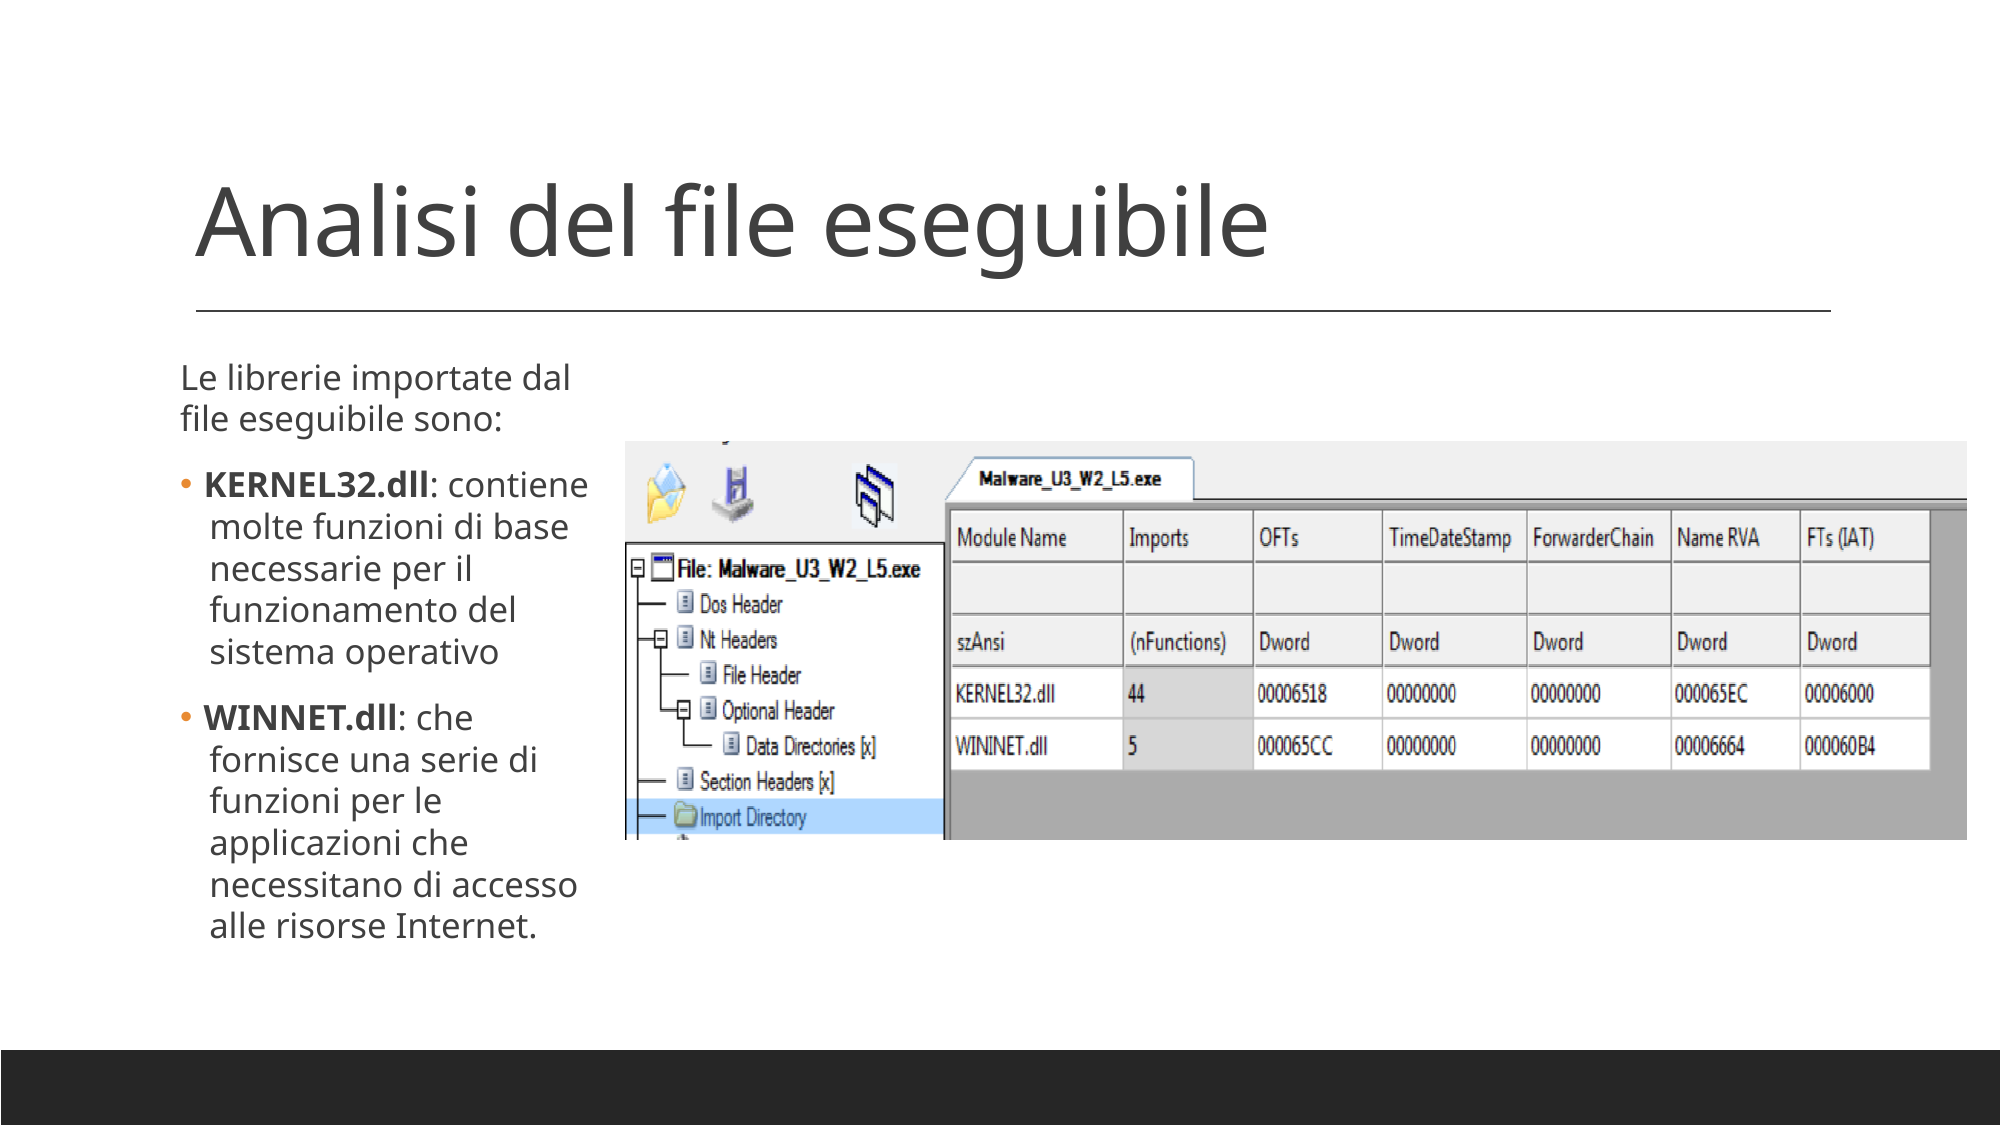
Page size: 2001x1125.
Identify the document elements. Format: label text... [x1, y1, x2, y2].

list Le librerie importate dal file eseguibile sono: KERNEL32.dll: contiene molte funzioni di base necessarie per il funzionamento del sistema operativo WINNET.dll: che fornisce una serie di funzioni per le applicazioni che necessitano di accesso alle risorse Internet. [180, 347, 597, 963]
title Analisi del file eseguibile [180, 47, 1831, 286]
picture [625, 441, 1967, 841]
